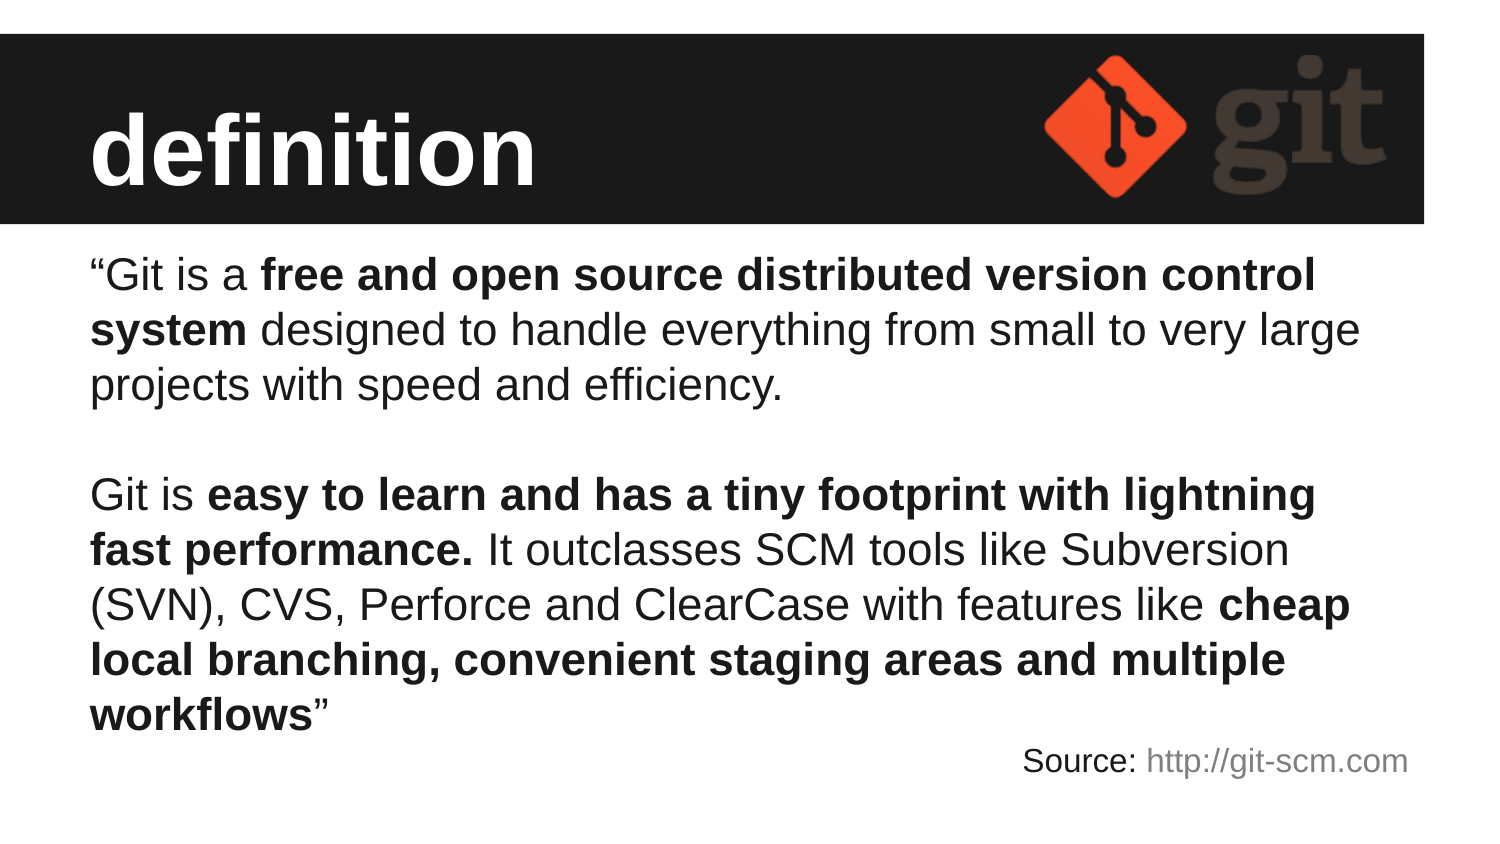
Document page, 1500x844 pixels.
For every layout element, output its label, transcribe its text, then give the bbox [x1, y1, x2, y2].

text_box definition [75, 33, 1425, 221]
text_box “Git is a free and open source distributed version control system designed to handle everything from small to very large projects with speed and efficiency. Git is easy to learn and has a tiny footprint with lightning fast performance. It outclasses SCM tools like Subversion (SVN), CVS, Perforce and ClearCase with features like cheap local branching, convenient staging areas and multiple workflows” Source: http://git-scm.com [75, 229, 1425, 798]
picture [1044, 55, 1387, 199]
